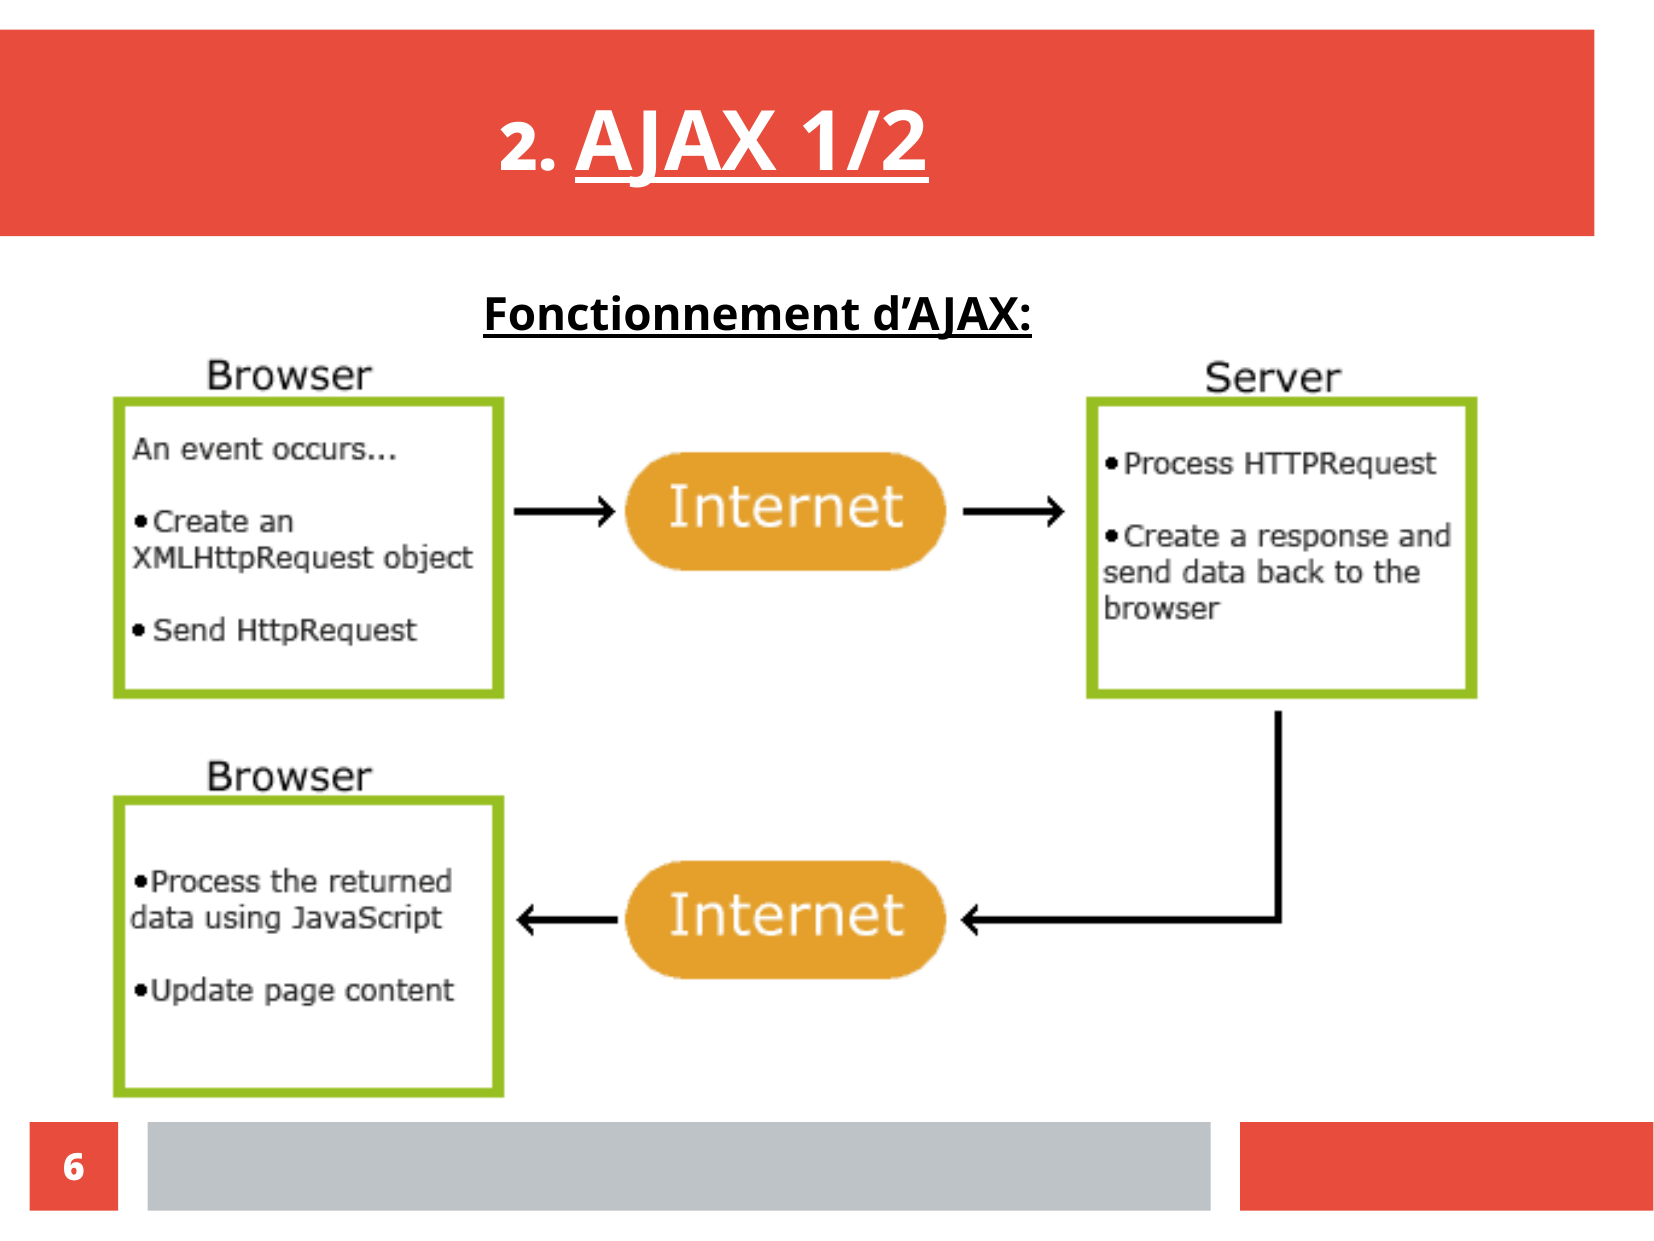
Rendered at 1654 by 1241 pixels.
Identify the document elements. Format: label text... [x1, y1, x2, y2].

text_box Fonctionnement d’AJAX: [363, 243, 1125, 338]
picture [109, 337, 1483, 1120]
title 2. AJAX 1/2 [499, 47, 1157, 196]
